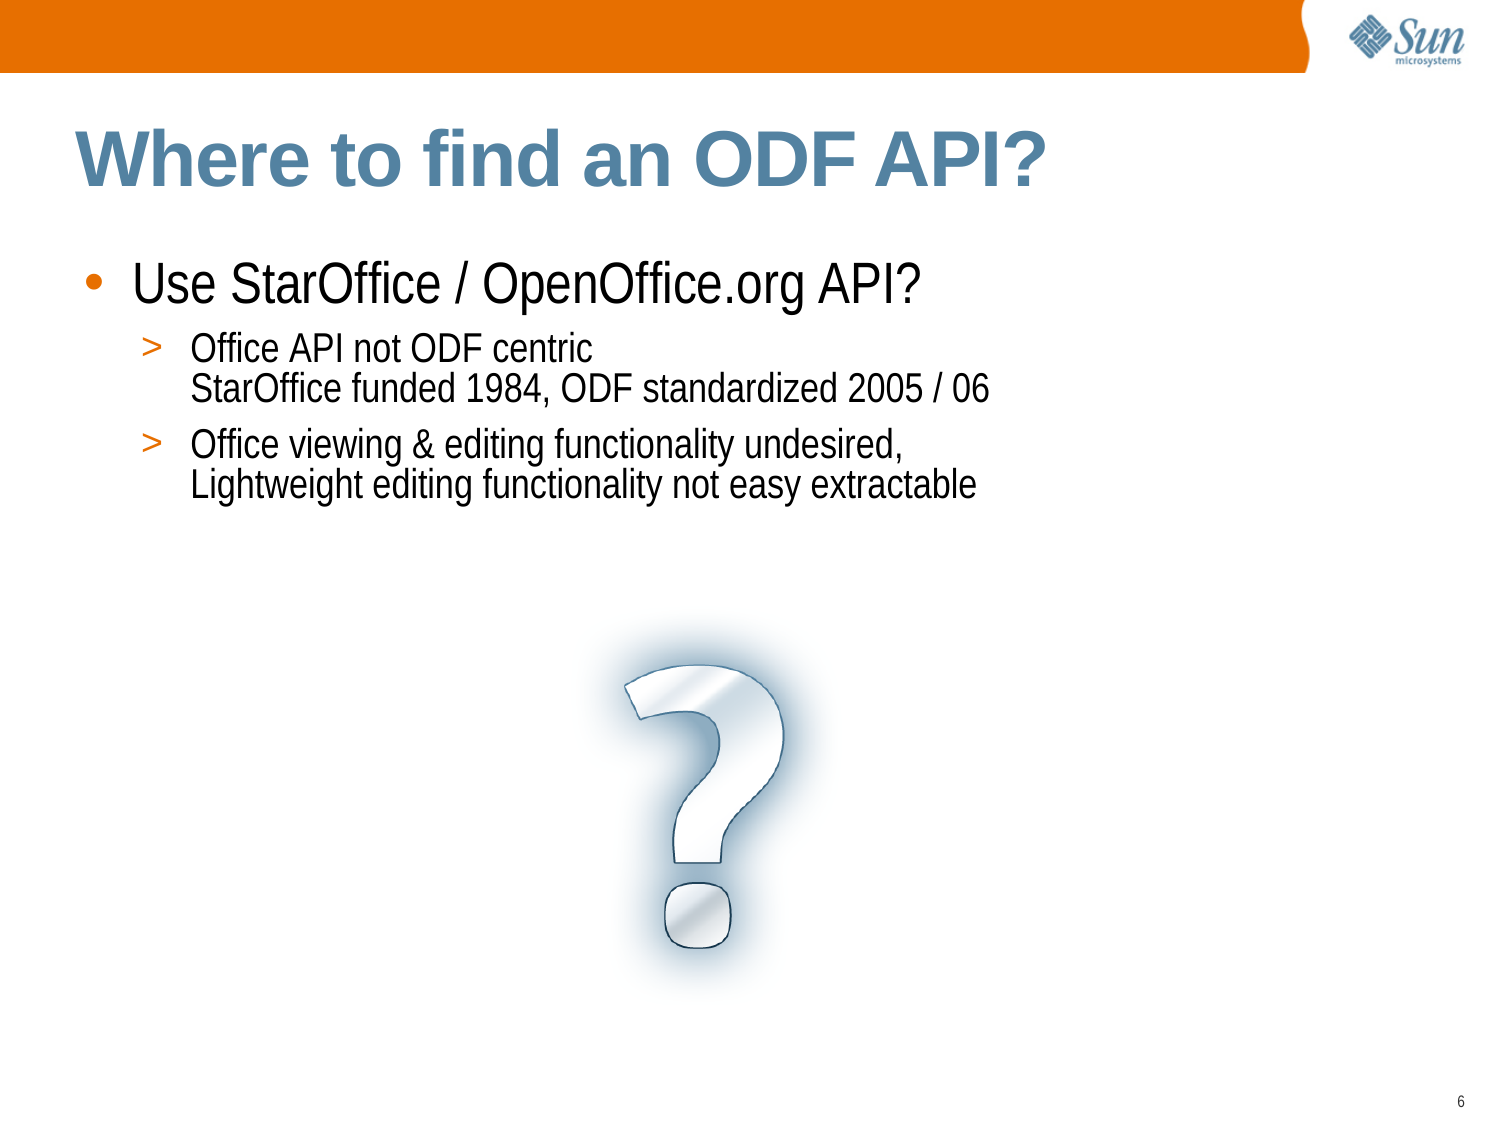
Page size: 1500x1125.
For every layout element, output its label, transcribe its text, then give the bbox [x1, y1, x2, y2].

picture [412, 586, 1004, 1005]
picture [0, 0, 1500, 73]
title Where to find an ODF API? [75, 123, 1437, 227]
list Use StarOffice / OpenOffice.org API? Office API not ODF centric StarOffice funded 1984, ODF standardized 2005 / 06 Office viewing & editing functionality undesired, Lightweight editing functionality not easy extractable [64, 258, 1401, 623]
